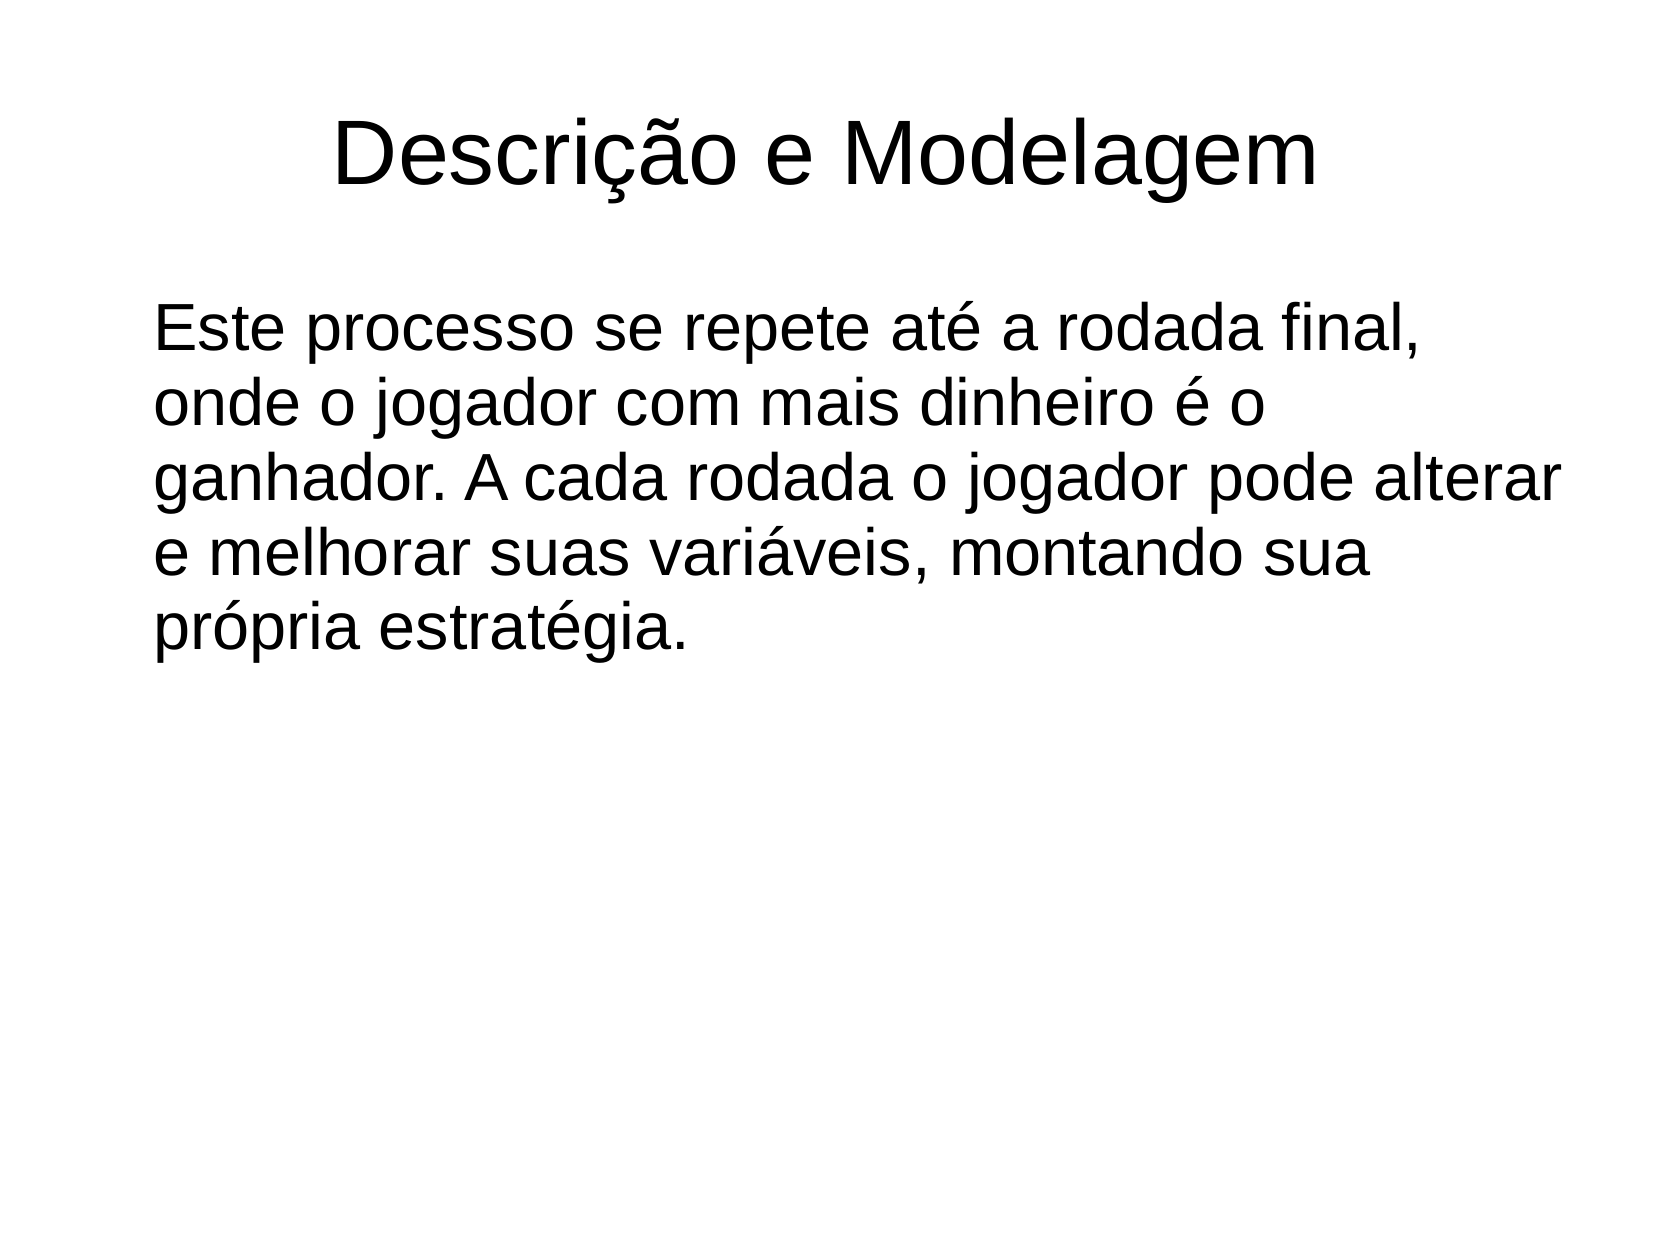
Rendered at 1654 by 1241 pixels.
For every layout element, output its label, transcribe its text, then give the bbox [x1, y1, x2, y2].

list Este processo se repete até a rodada final, onde o jogador com mais dinheiro é o ganhador. A cada rodada o jogador pode alterar e melhorar suas variáveis, montando sua própria estratégia. [82, 290, 1571, 1010]
title Descrição e Modelagem [82, 49, 1571, 257]
